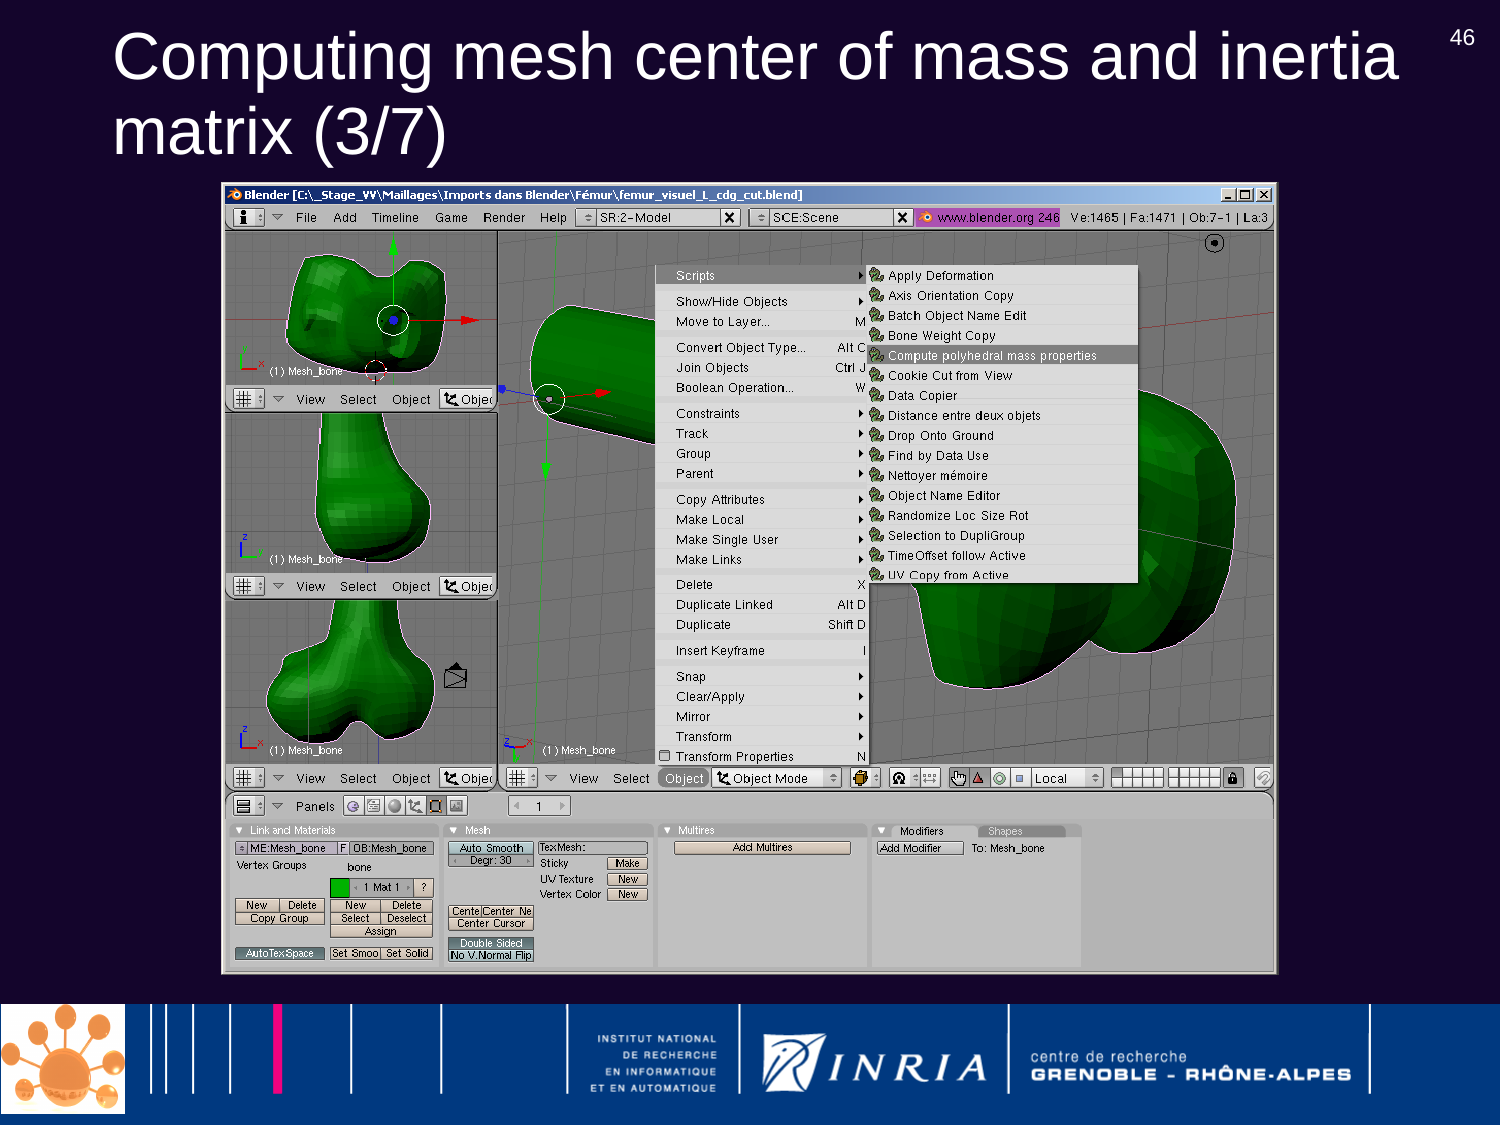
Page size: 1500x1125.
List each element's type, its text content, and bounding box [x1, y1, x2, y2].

title Computing mesh center of mass and inertia matrix (3/7) [112, 7, 1474, 181]
picture [221, 182, 1279, 976]
picture [0, 1004, 1500, 1125]
